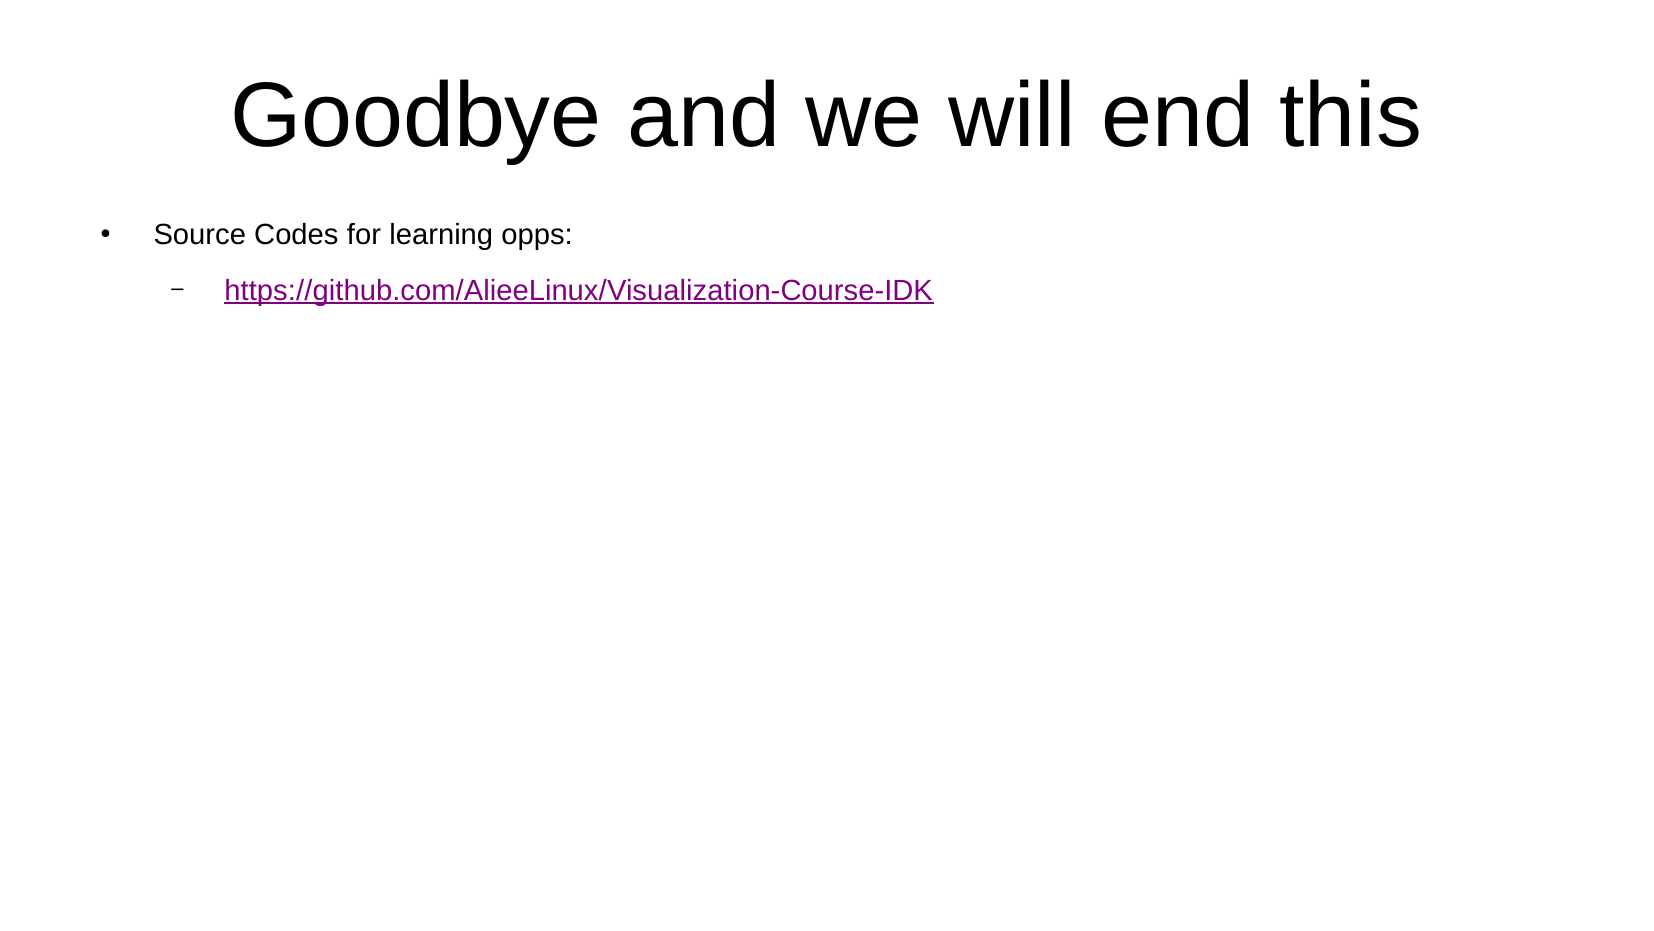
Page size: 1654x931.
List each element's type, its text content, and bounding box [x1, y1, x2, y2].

list Source Codes for learning opps: https://github.com/AlieeLinux/Visualization-Course-IDK [82, 217, 1571, 758]
title Goodbye and we will end this [82, 37, 1571, 193]
